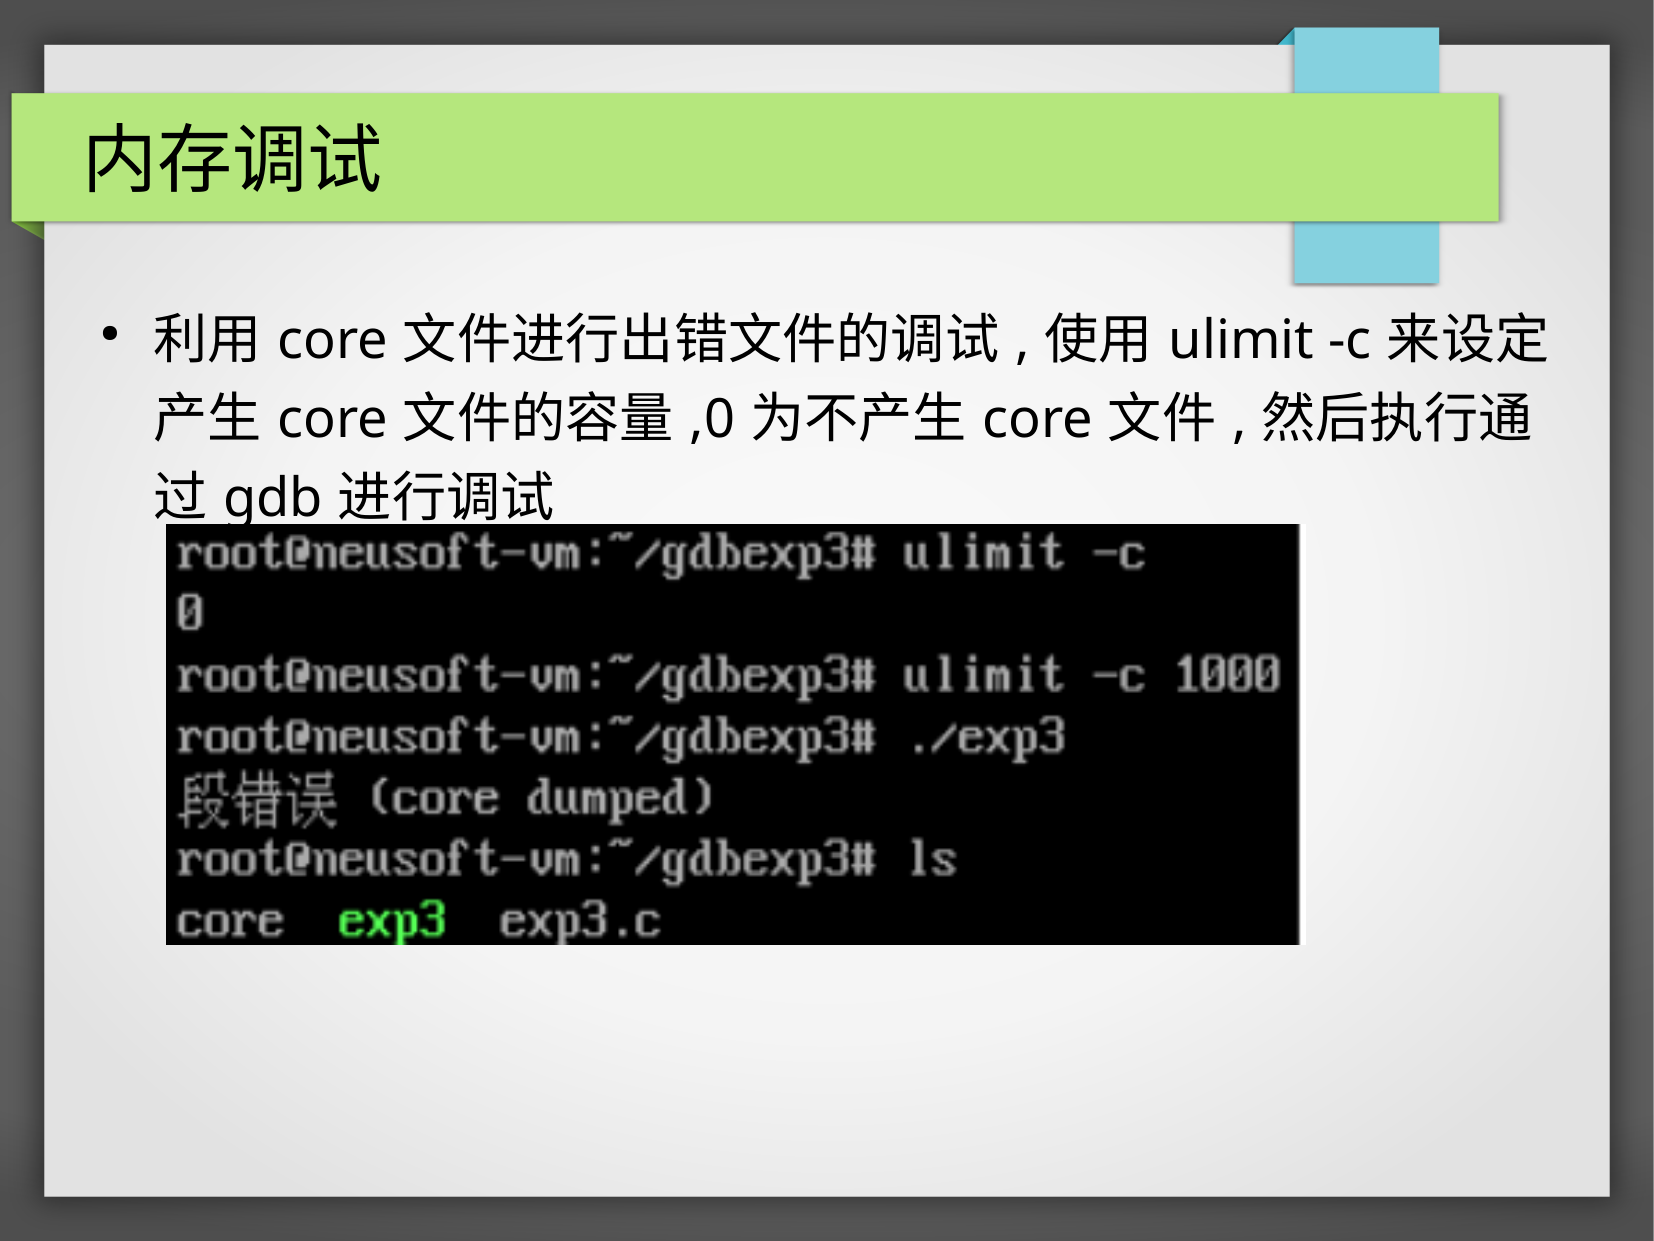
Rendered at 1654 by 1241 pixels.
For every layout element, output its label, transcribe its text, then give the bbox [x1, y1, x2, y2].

list 利用core文件进行出错文件的调试,使用ulimit -c来设定产生core文件的容量,0为不产生core文件,然后执行通过gdb进行调试 [82, 295, 1571, 1015]
title 内存调试 [82, 94, 1264, 213]
picture [0, 0, 1654, 1241]
